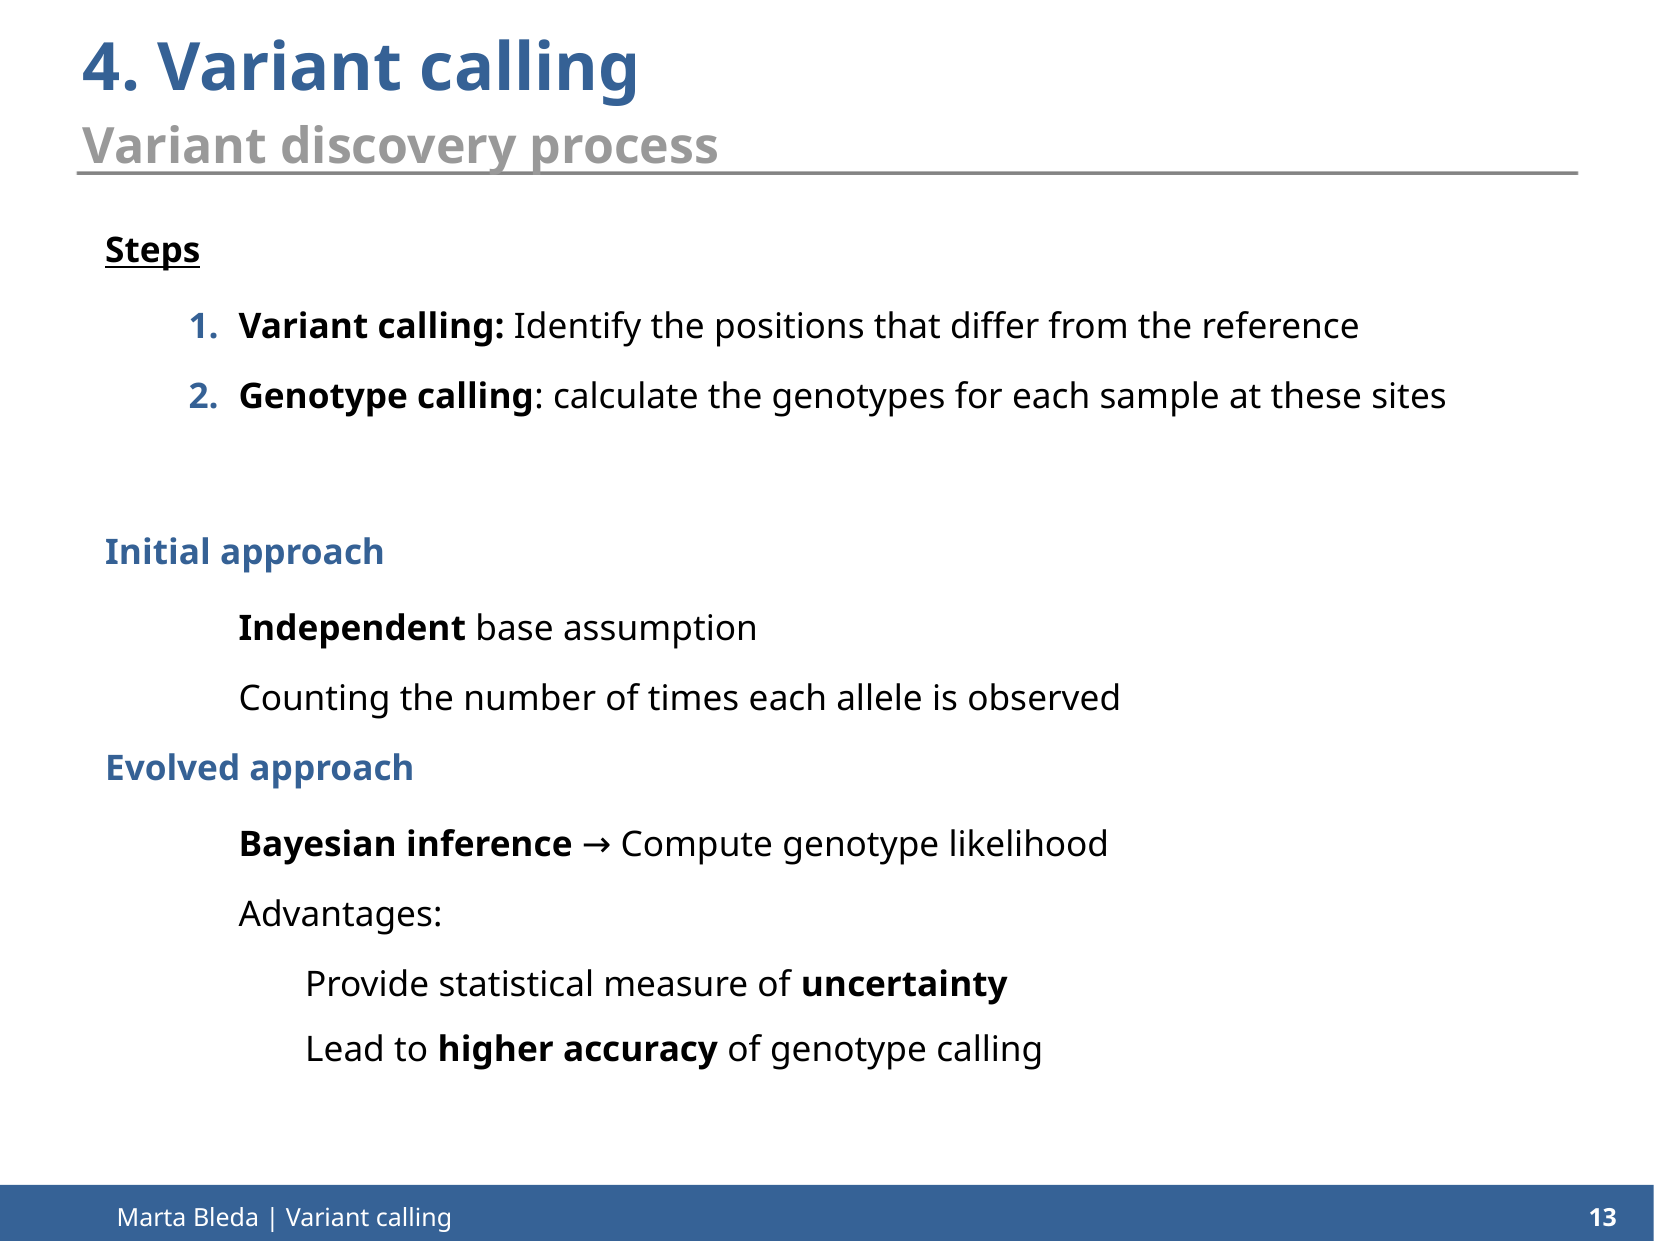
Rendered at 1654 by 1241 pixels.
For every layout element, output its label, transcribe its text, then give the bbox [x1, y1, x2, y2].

picture [540, 170, 1580, 175]
list Steps Variant calling: Identify the positions that differ from the reference Genotype calling: calculate the genotypes for each sample at these sites Initial approach Independent base assumption Counting the number of times each allele is observed Evolved approach Bayesian inference → Compute genotype likelihood Advantages: Provide statistical measure of uncertainty Lead to higher accuracy of genotype calling [105, 225, 1572, 1077]
picture [497, 170, 533, 175]
title 4. Variant calling Variant discovery process [82, 31, 1571, 166]
picture [74, 170, 490, 175]
